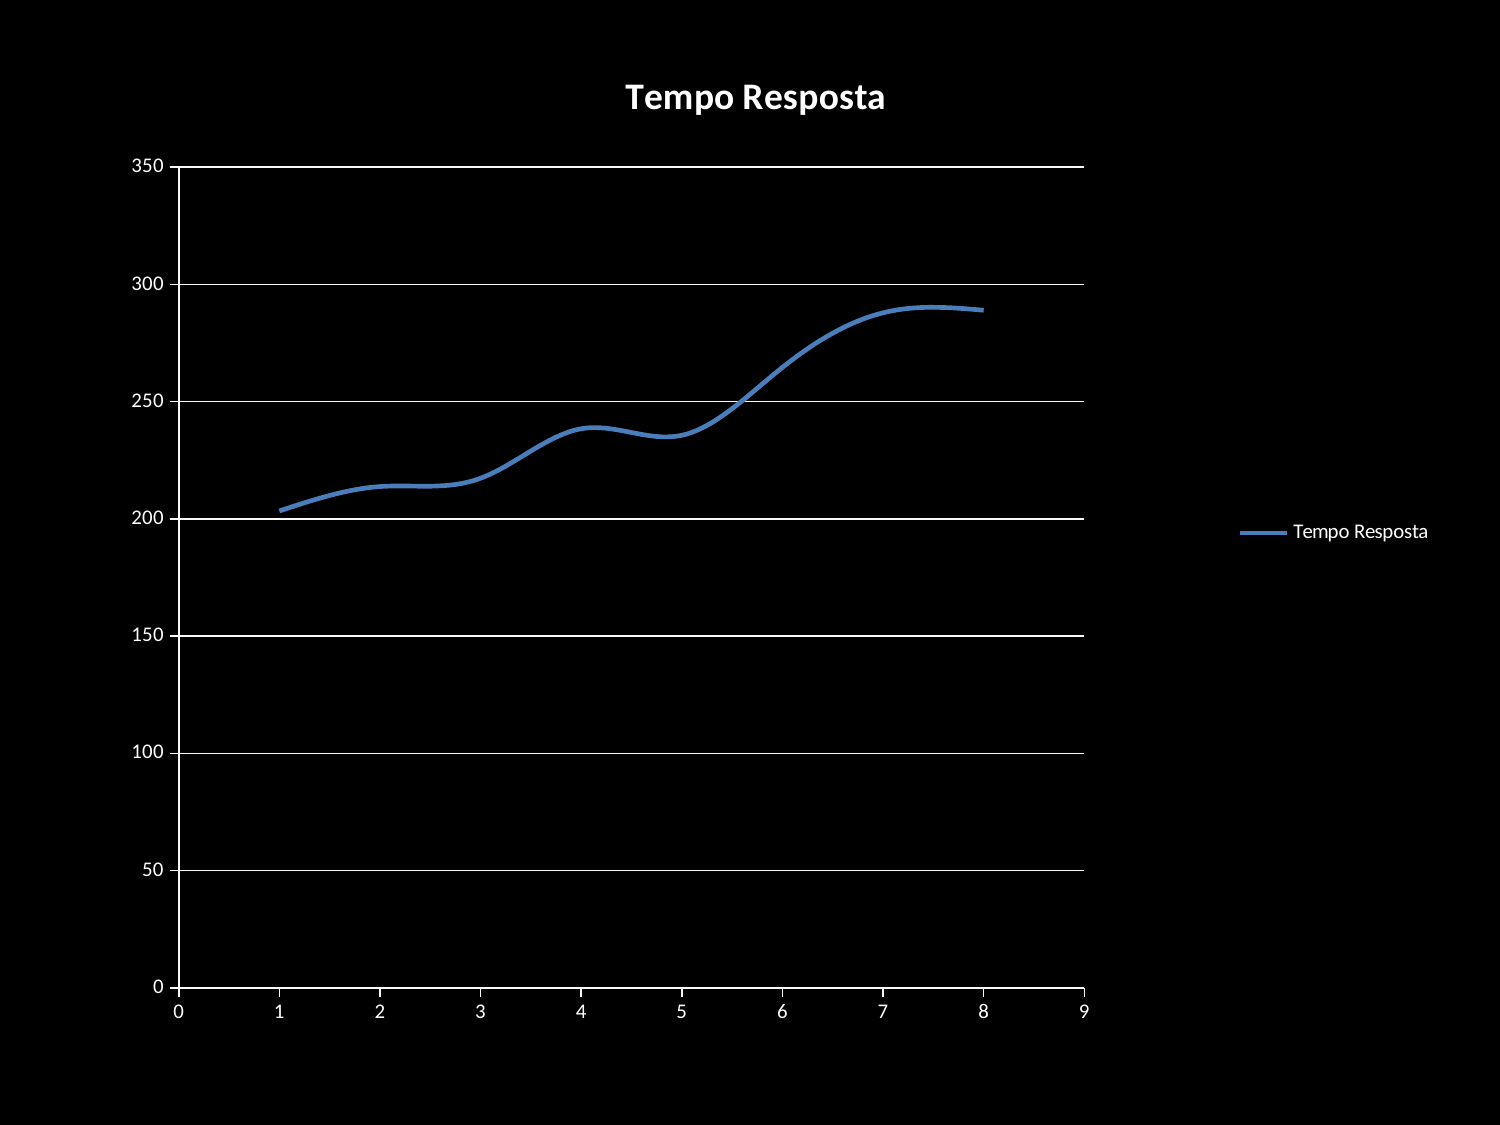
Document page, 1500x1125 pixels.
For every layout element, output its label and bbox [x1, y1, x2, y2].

chart [64, 42, 1447, 1024]
